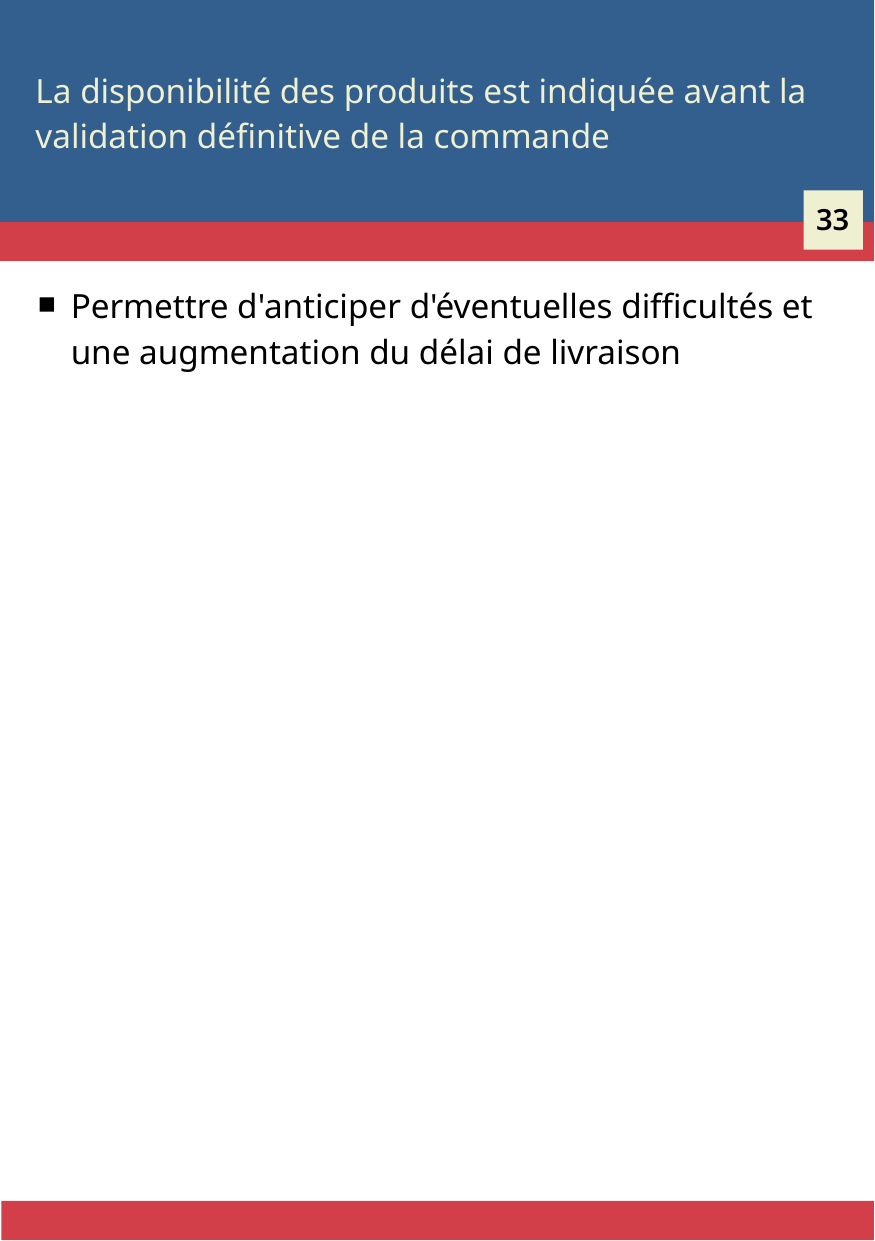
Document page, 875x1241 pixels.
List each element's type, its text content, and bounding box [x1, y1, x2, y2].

title La disponibilité des produits est indiquée avant la validation définitive de la commande [35, 13, 839, 213]
text_box 33 [803, 188, 863, 249]
list Permettre d'anticiper d'éventuelles difficultés et une augmentation du délai de livraison [23, 283, 839, 1111]
